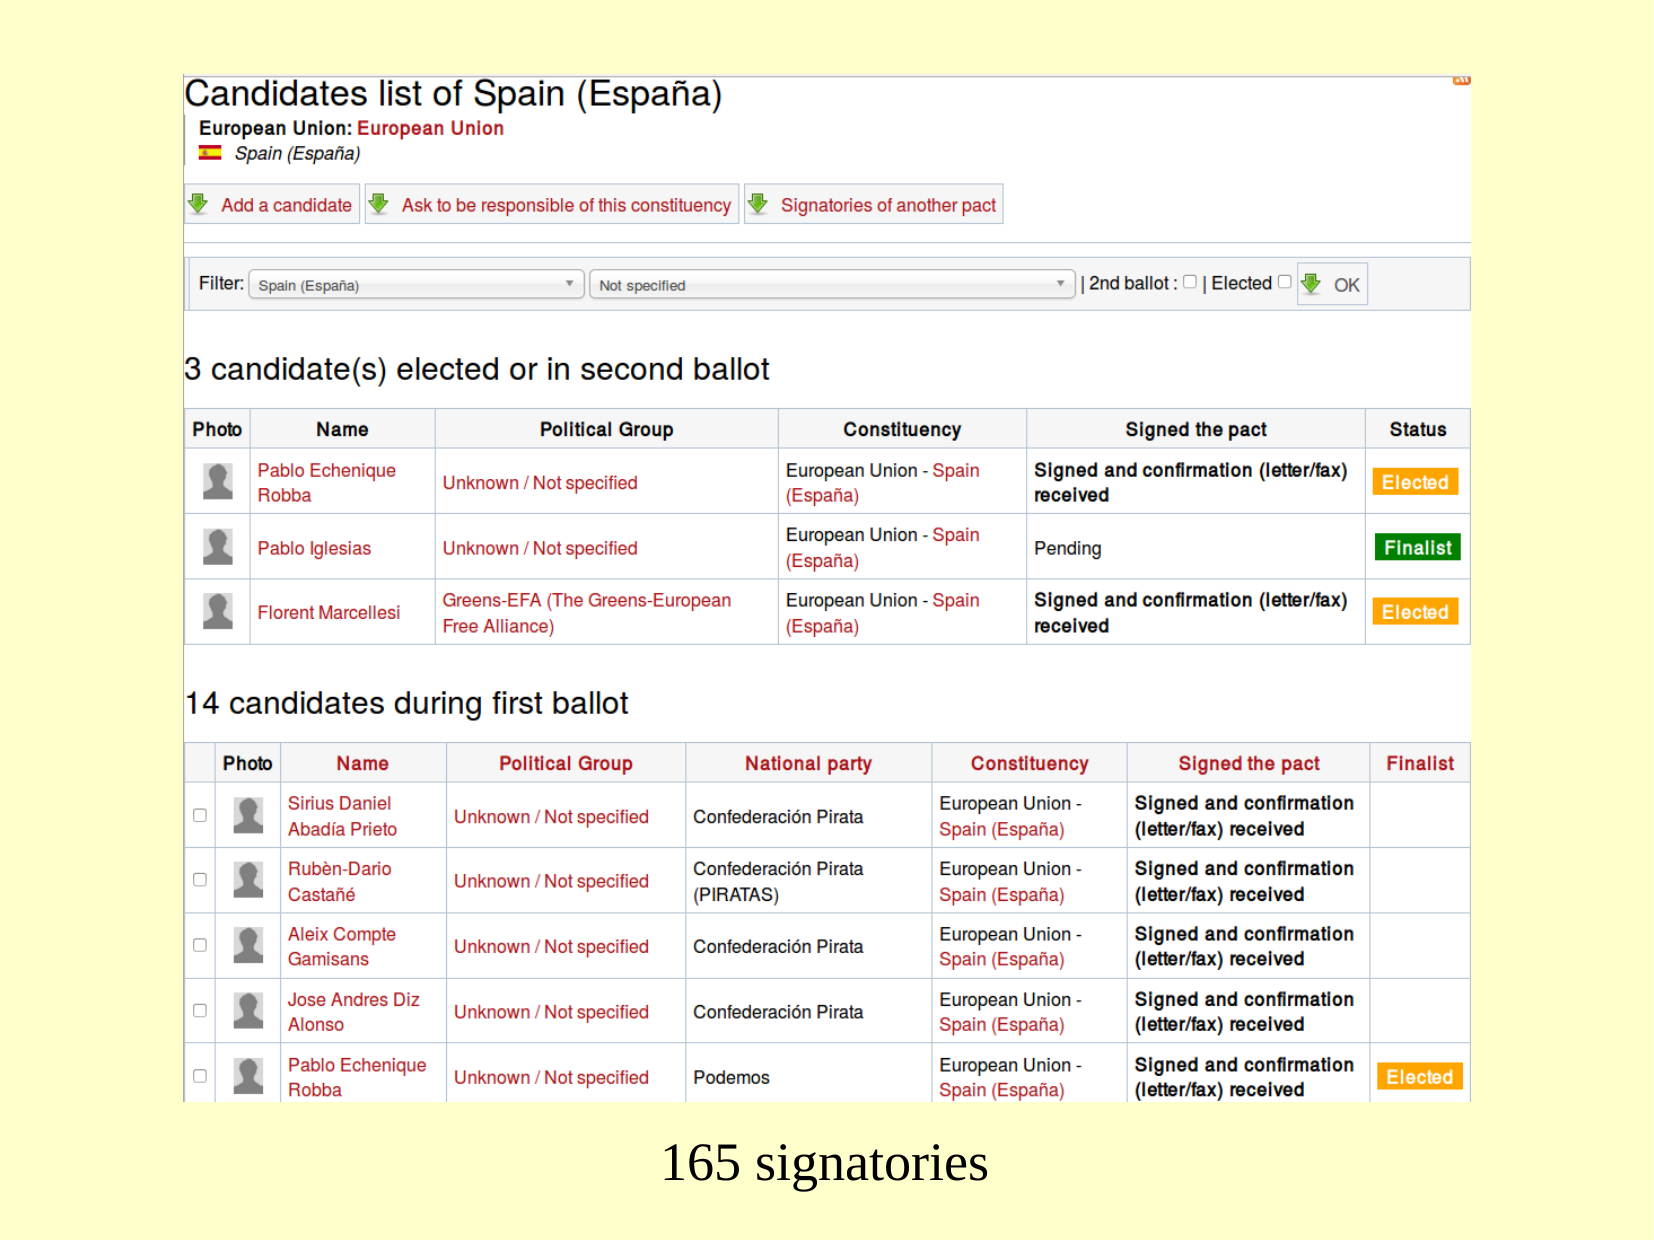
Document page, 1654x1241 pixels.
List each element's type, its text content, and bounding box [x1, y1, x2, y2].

picture [183, 74, 1471, 1103]
text_box 165 signatories [45, 1125, 1606, 1201]
